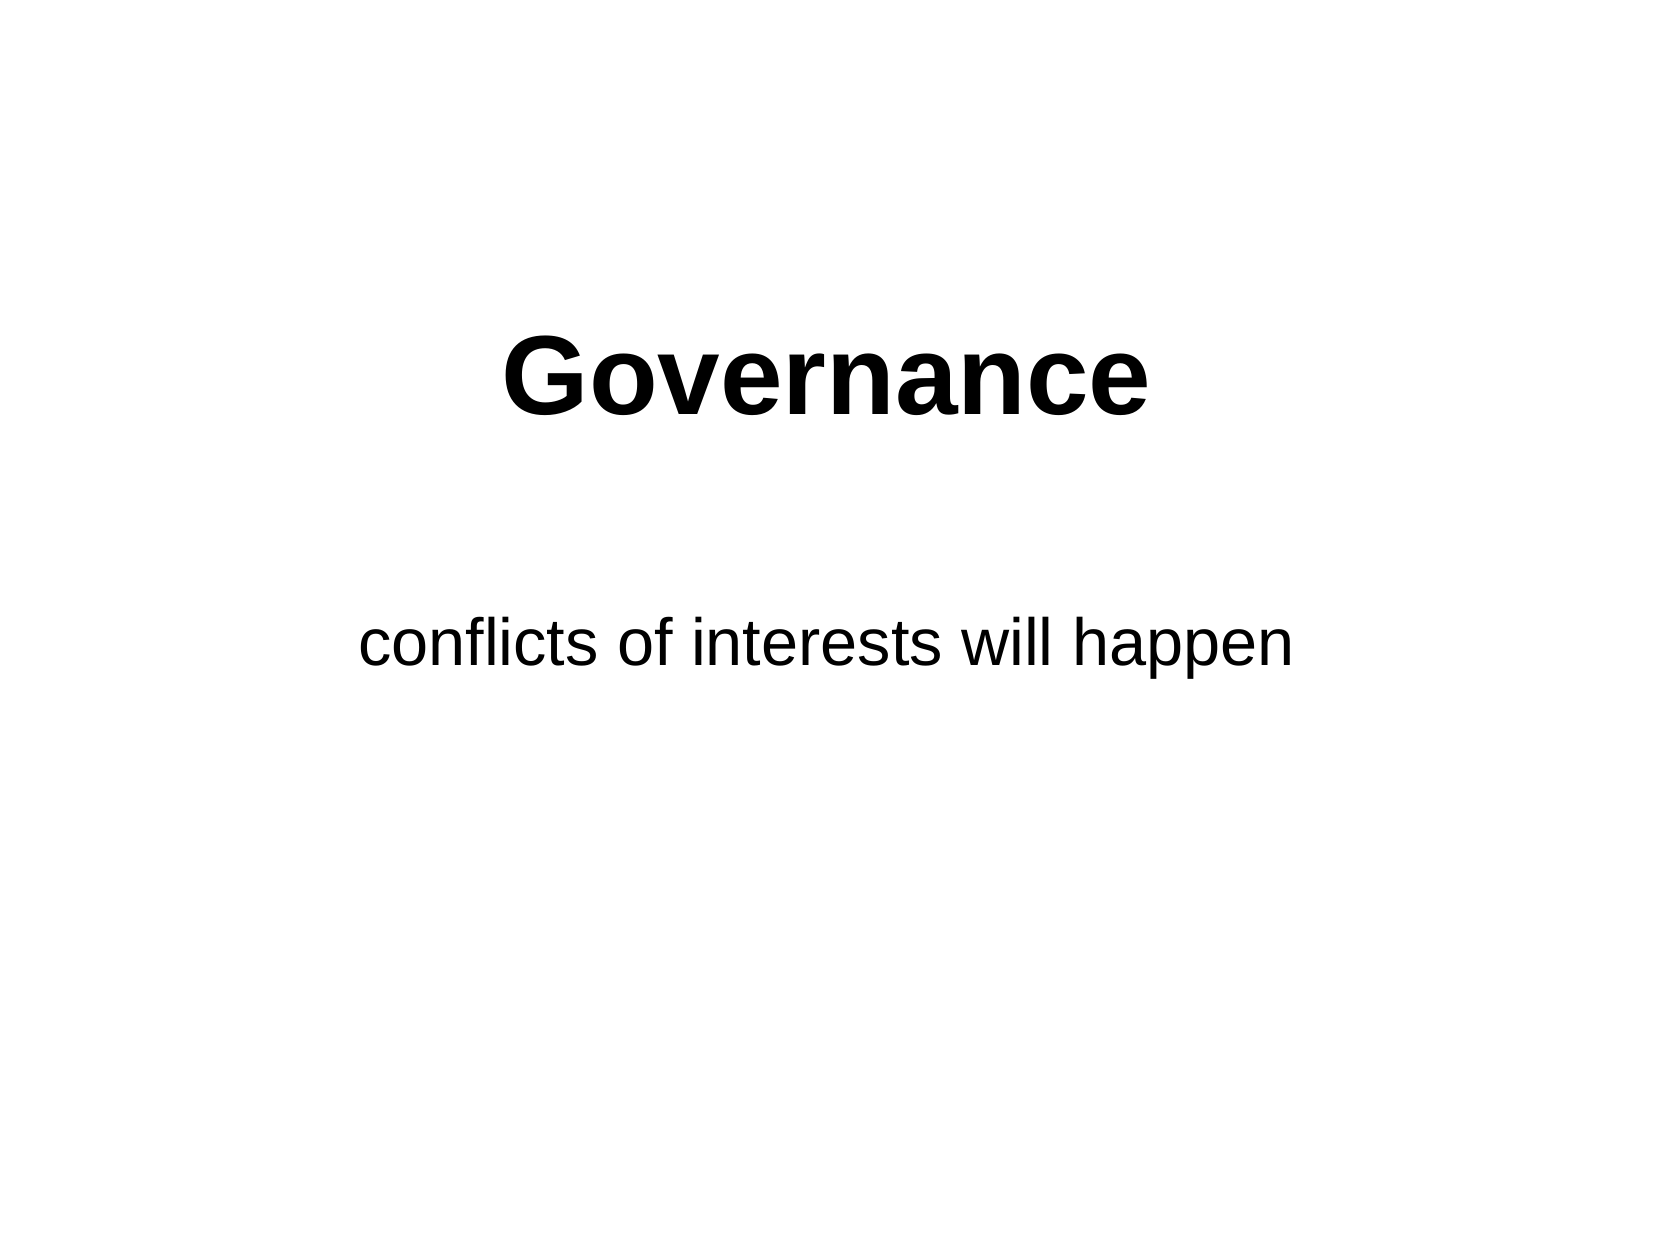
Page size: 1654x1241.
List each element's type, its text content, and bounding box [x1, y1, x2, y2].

title Governance [82, 271, 1571, 479]
subtitle conflicts of interests will happen [82, 516, 1571, 768]
